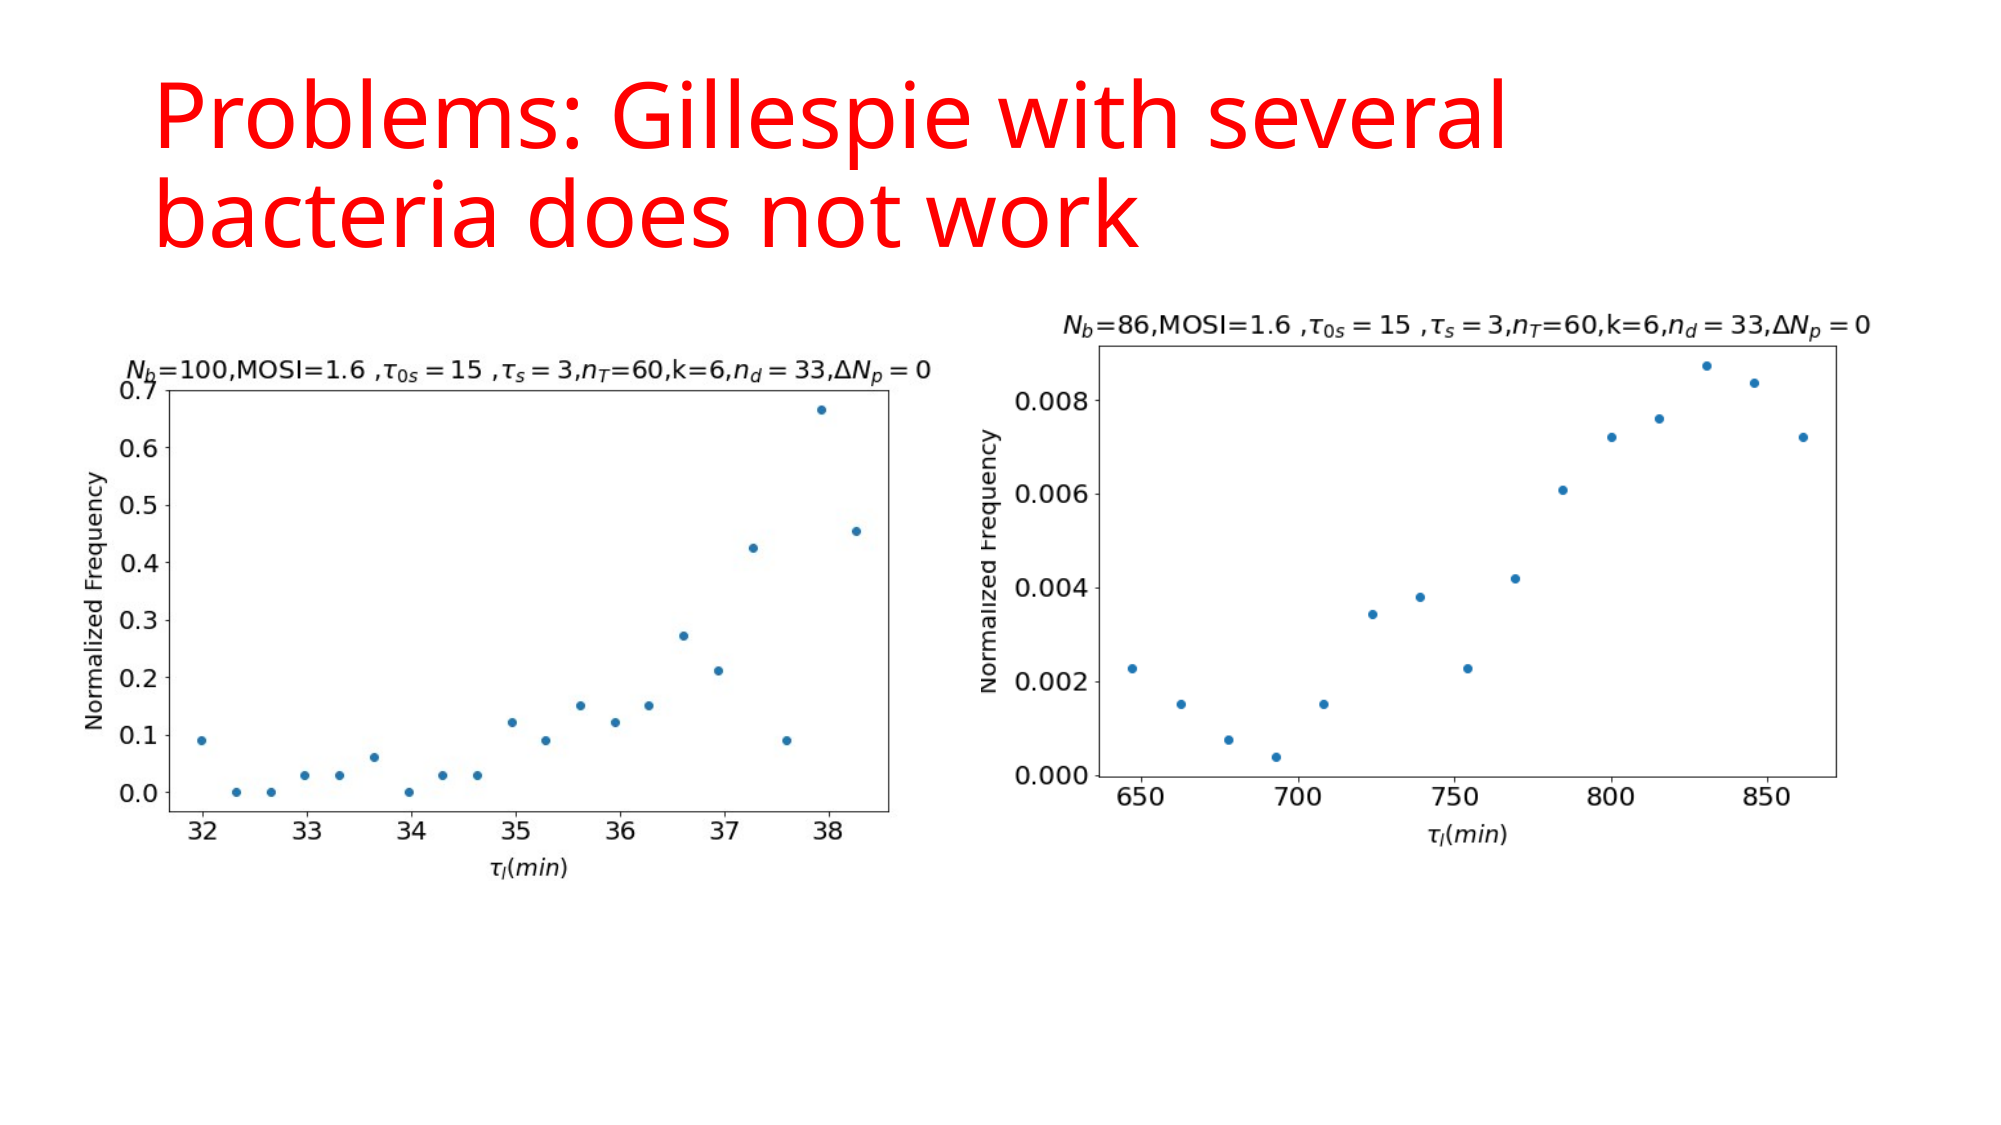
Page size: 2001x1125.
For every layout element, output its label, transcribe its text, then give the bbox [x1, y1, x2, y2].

title Problems: Gillespie with several bacteria does not work [137, 59, 1863, 278]
picture [53, 277, 1931, 881]
